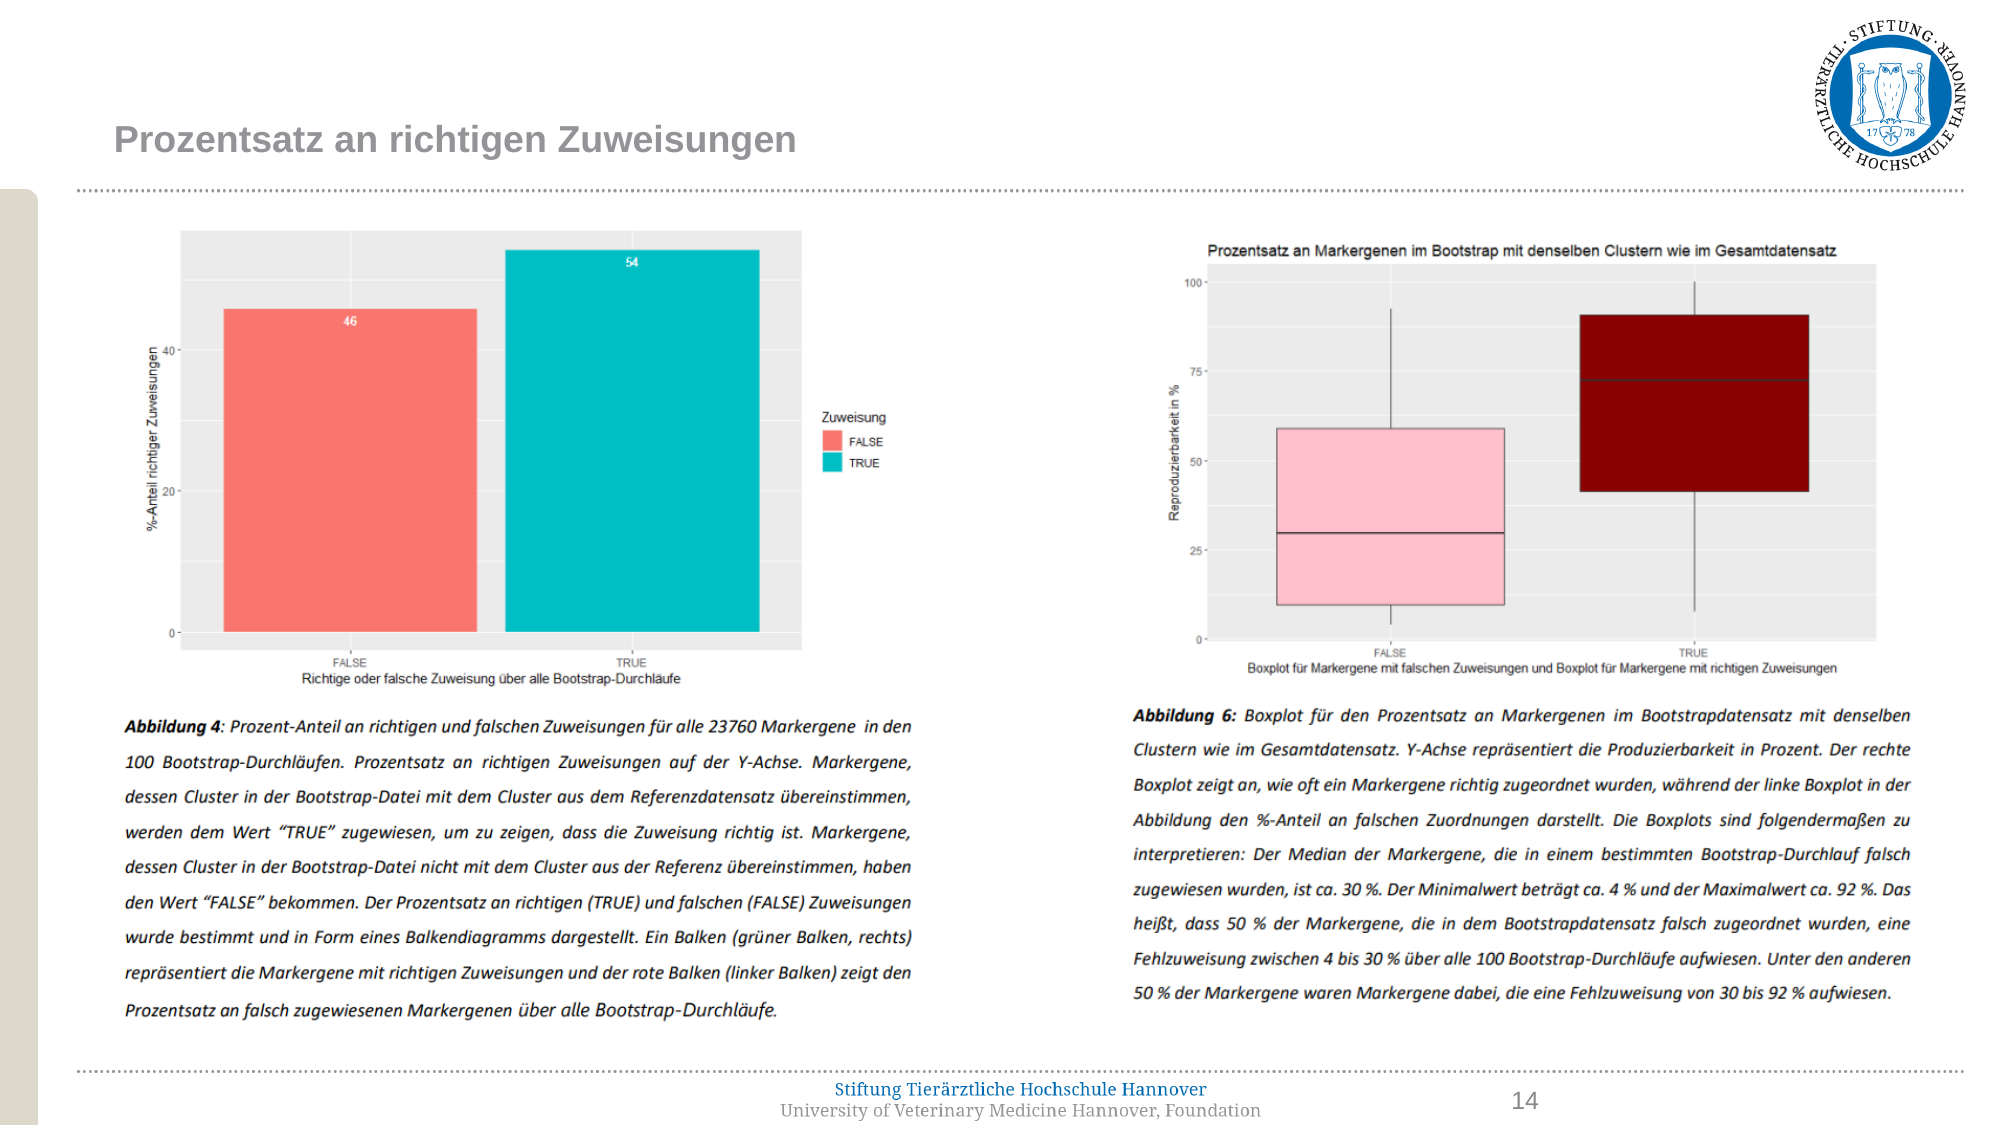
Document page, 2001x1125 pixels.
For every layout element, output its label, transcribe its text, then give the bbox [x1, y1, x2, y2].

picture [1119, 210, 1935, 1040]
slide_number 14 [1496, 1069, 1963, 1125]
picture [82, 197, 942, 1052]
list Prozentsatz an richtigen Zuweisungen [114, 90, 1709, 185]
